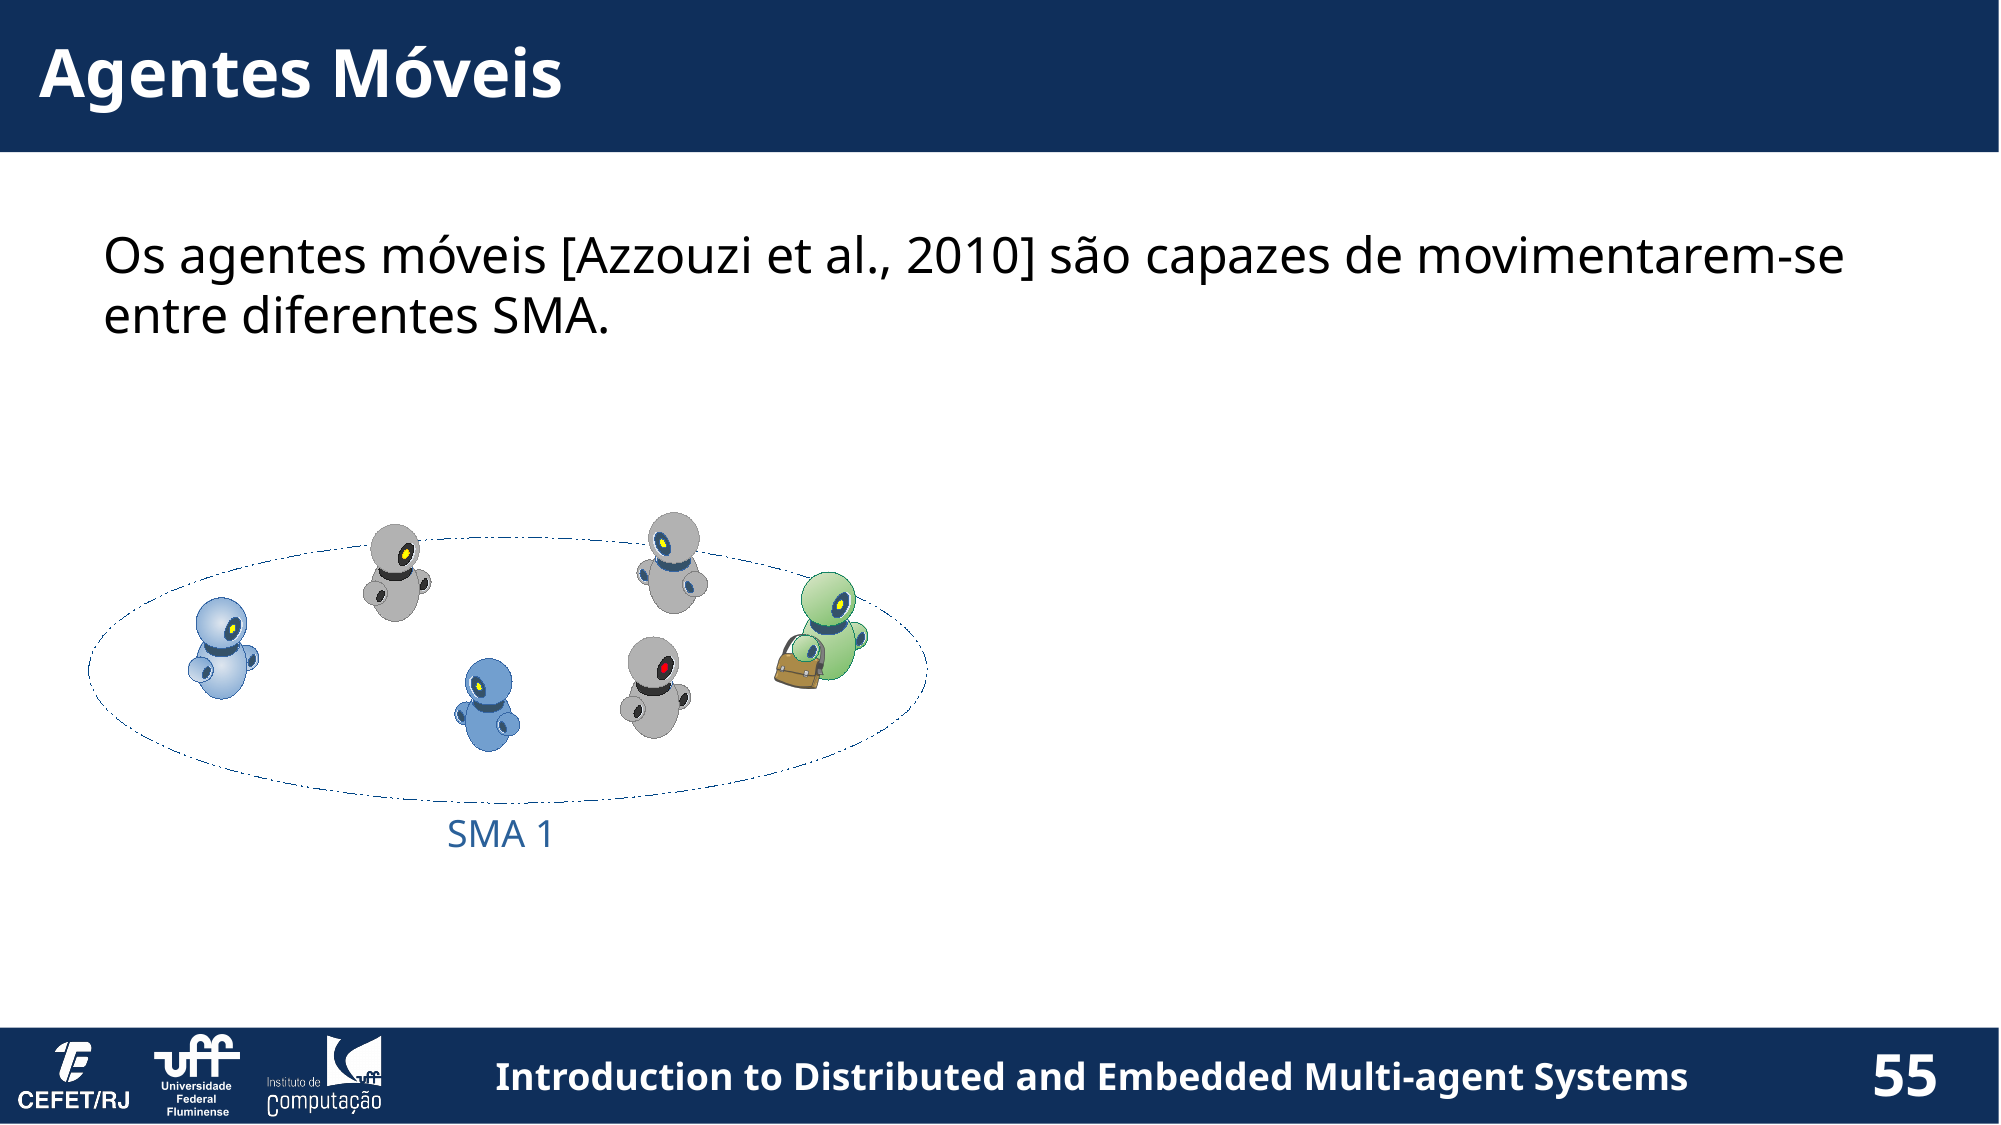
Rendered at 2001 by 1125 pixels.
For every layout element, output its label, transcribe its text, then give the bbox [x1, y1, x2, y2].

picture [265, 1033, 383, 1117]
text_box [792, 572, 868, 681]
text_box [636, 512, 708, 614]
text_box Agentes Móveis [25, 23, 1999, 119]
picture [18, 1021, 129, 1125]
text_box [188, 597, 259, 700]
text_box SMA 1 [324, 803, 680, 863]
text_box [363, 524, 432, 622]
text_box [620, 636, 691, 739]
text_box Os agentes móveis [Azzouzi et al., 2010] são capazes de movimentarem-se entre diferentes SMA. [88, 216, 1947, 352]
text_box [454, 658, 520, 752]
picture [774, 634, 825, 689]
picture [153, 1033, 241, 1121]
